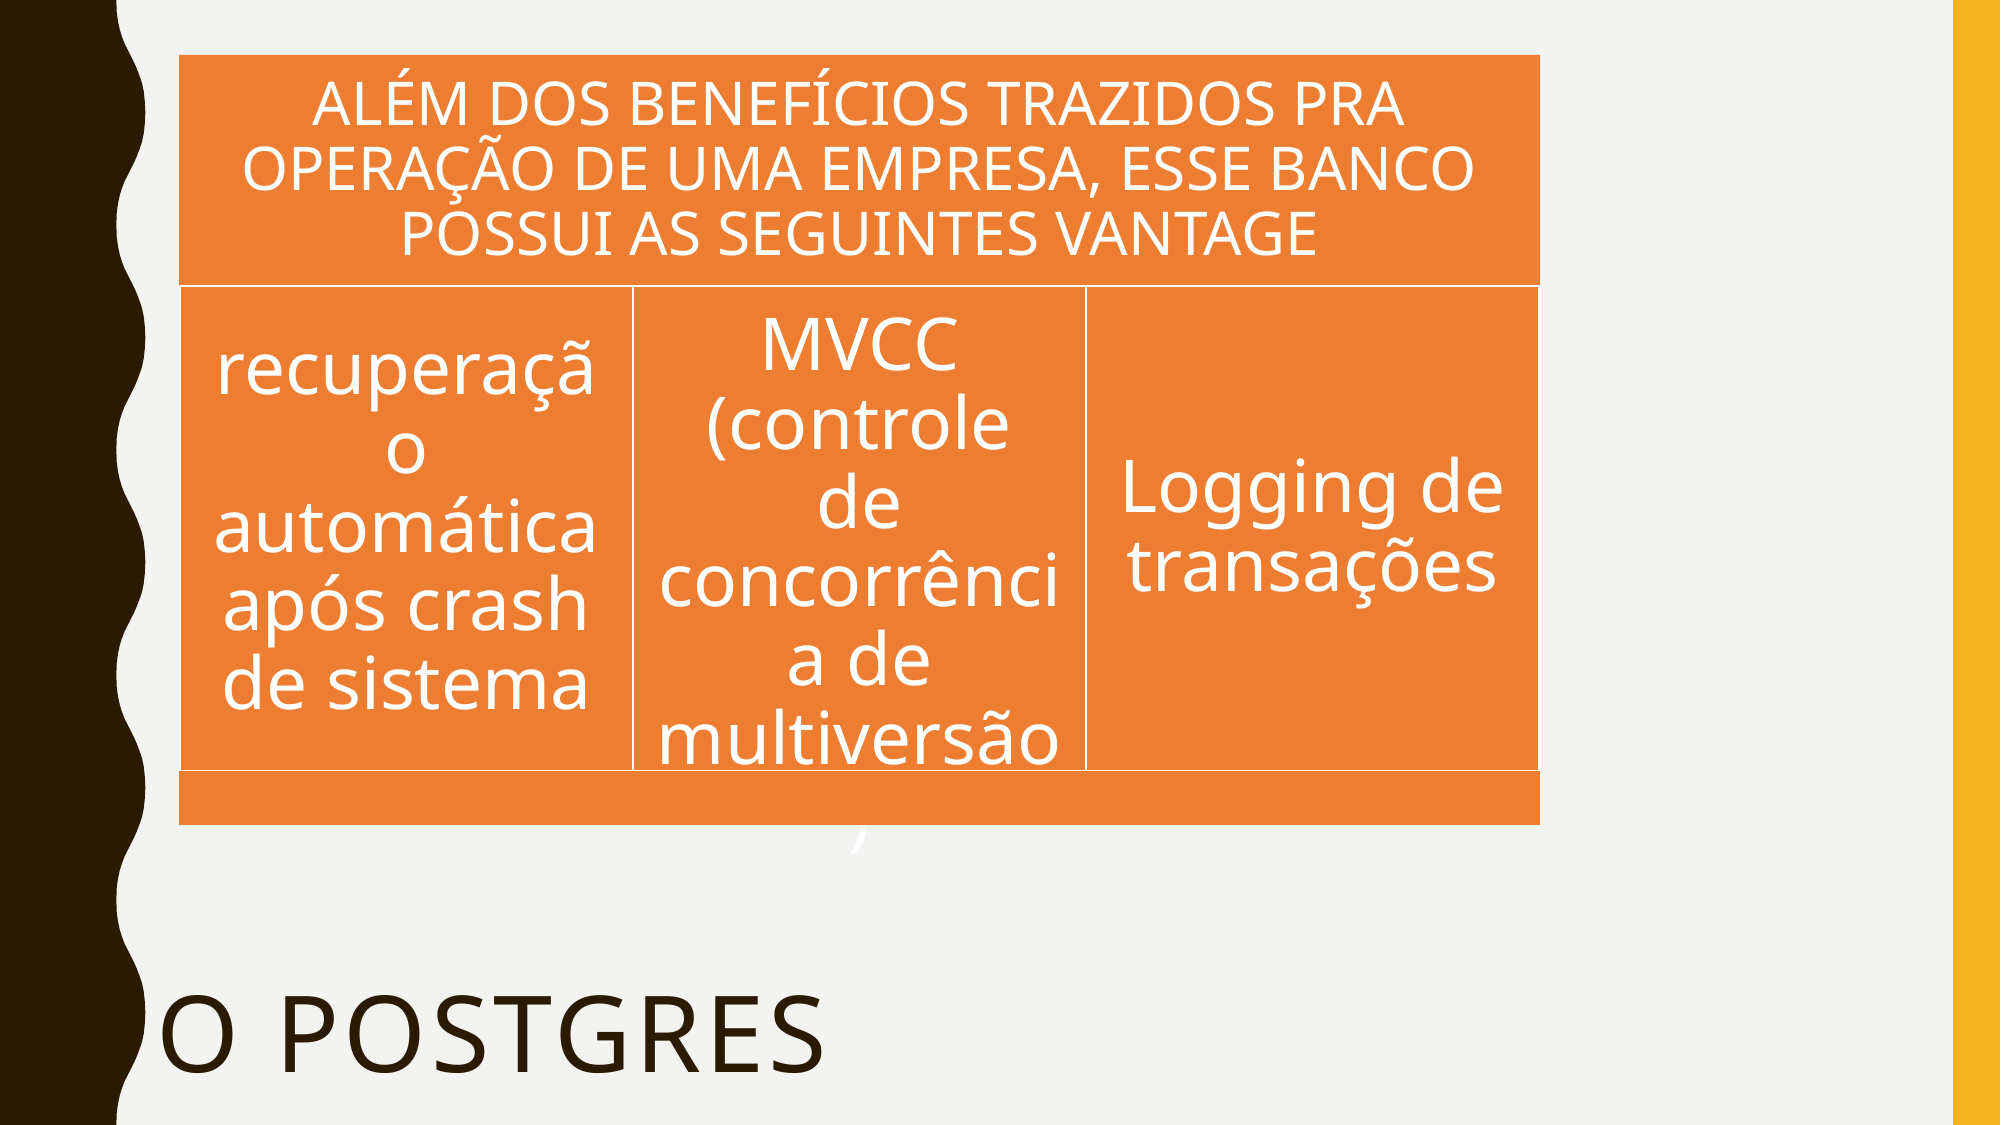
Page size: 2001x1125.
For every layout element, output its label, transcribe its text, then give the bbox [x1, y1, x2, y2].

text_box recuperação automática após crash de sistema [179, 285, 633, 771]
text_box MVCC (controle de concorrência de multiversão) [633, 285, 1086, 771]
text_box Logging de transações [1086, 285, 1540, 771]
text_box ALÉM DOS BENEFÍCIOS TRAZIDOS PRA OPERAÇÃO DE UMA EMPRESA, ESSE BANCO POSSUI AS SEGUINTES VANTAGE [179, 54, 1541, 286]
text_box o postgres [141, 973, 859, 1125]
text_box [179, 771, 1540, 825]
